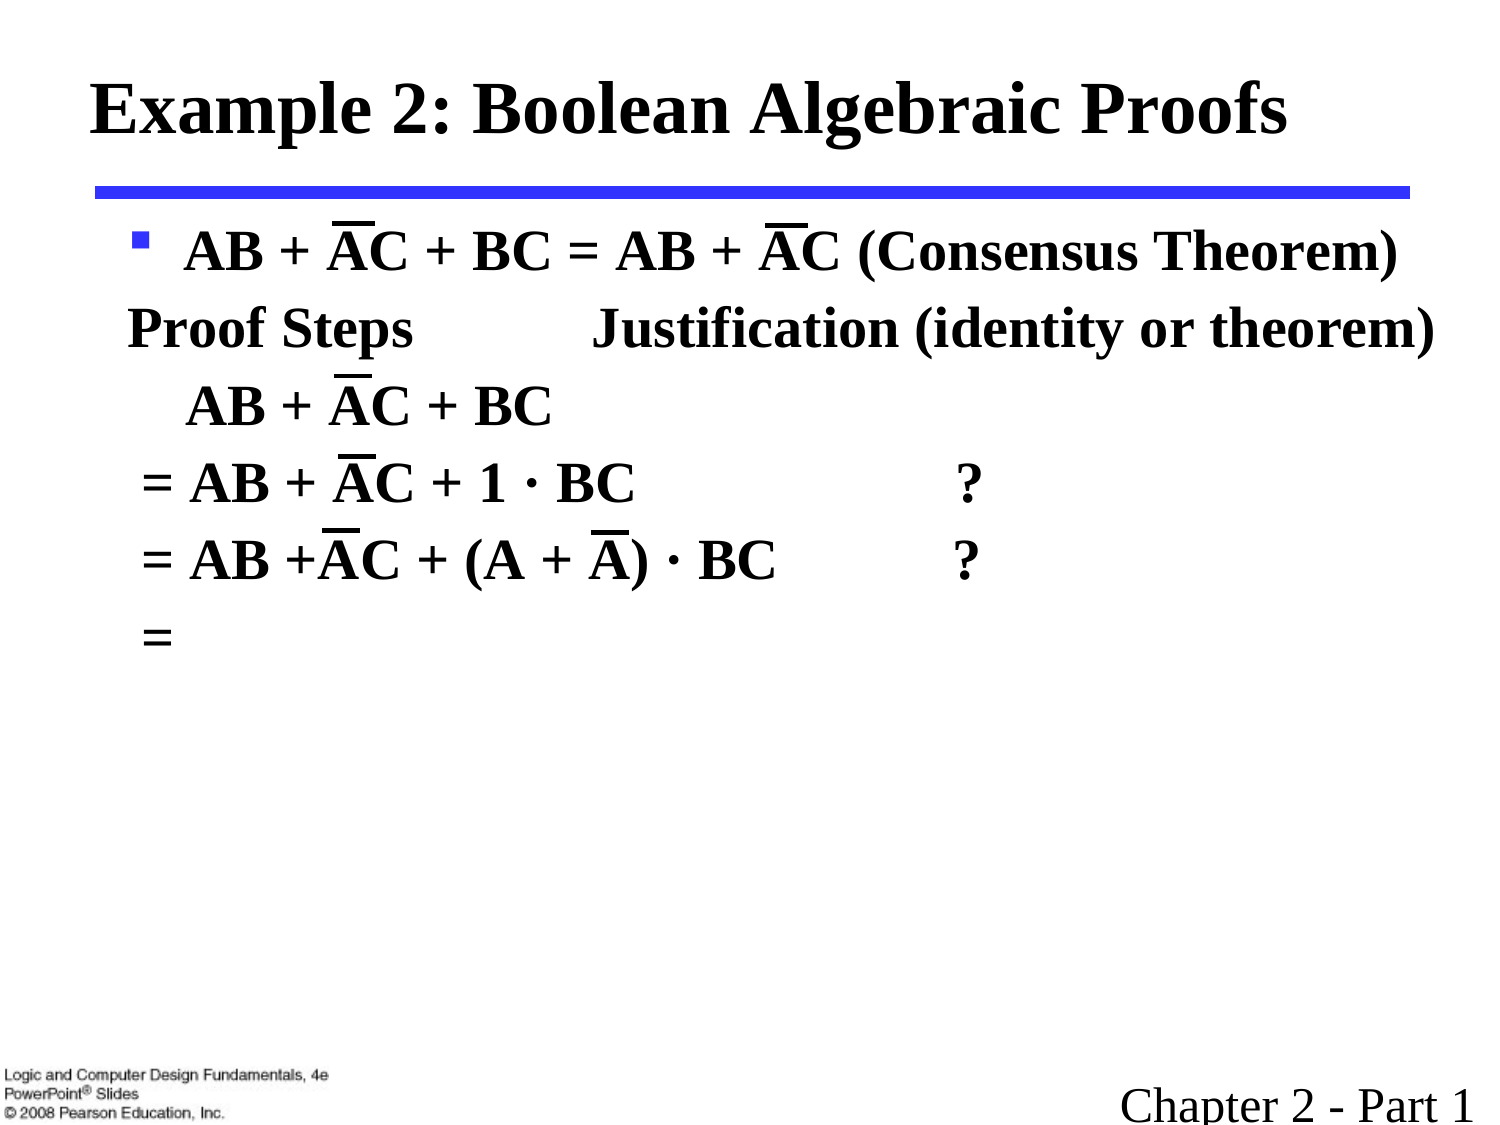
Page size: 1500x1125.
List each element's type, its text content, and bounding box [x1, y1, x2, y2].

picture [4, 1066, 329, 1123]
list AB + AC + BC = AB + AC (Consensus Theorem) Proof Steps Justification (identity or theorem) AB + AC + BC = AB + AC + 1 · BC ? = AB +AC + (A + A) · BC ? = [112, 212, 1460, 1038]
title Example 2: Boolean Algebraic Proofs [75, 34, 1446, 173]
